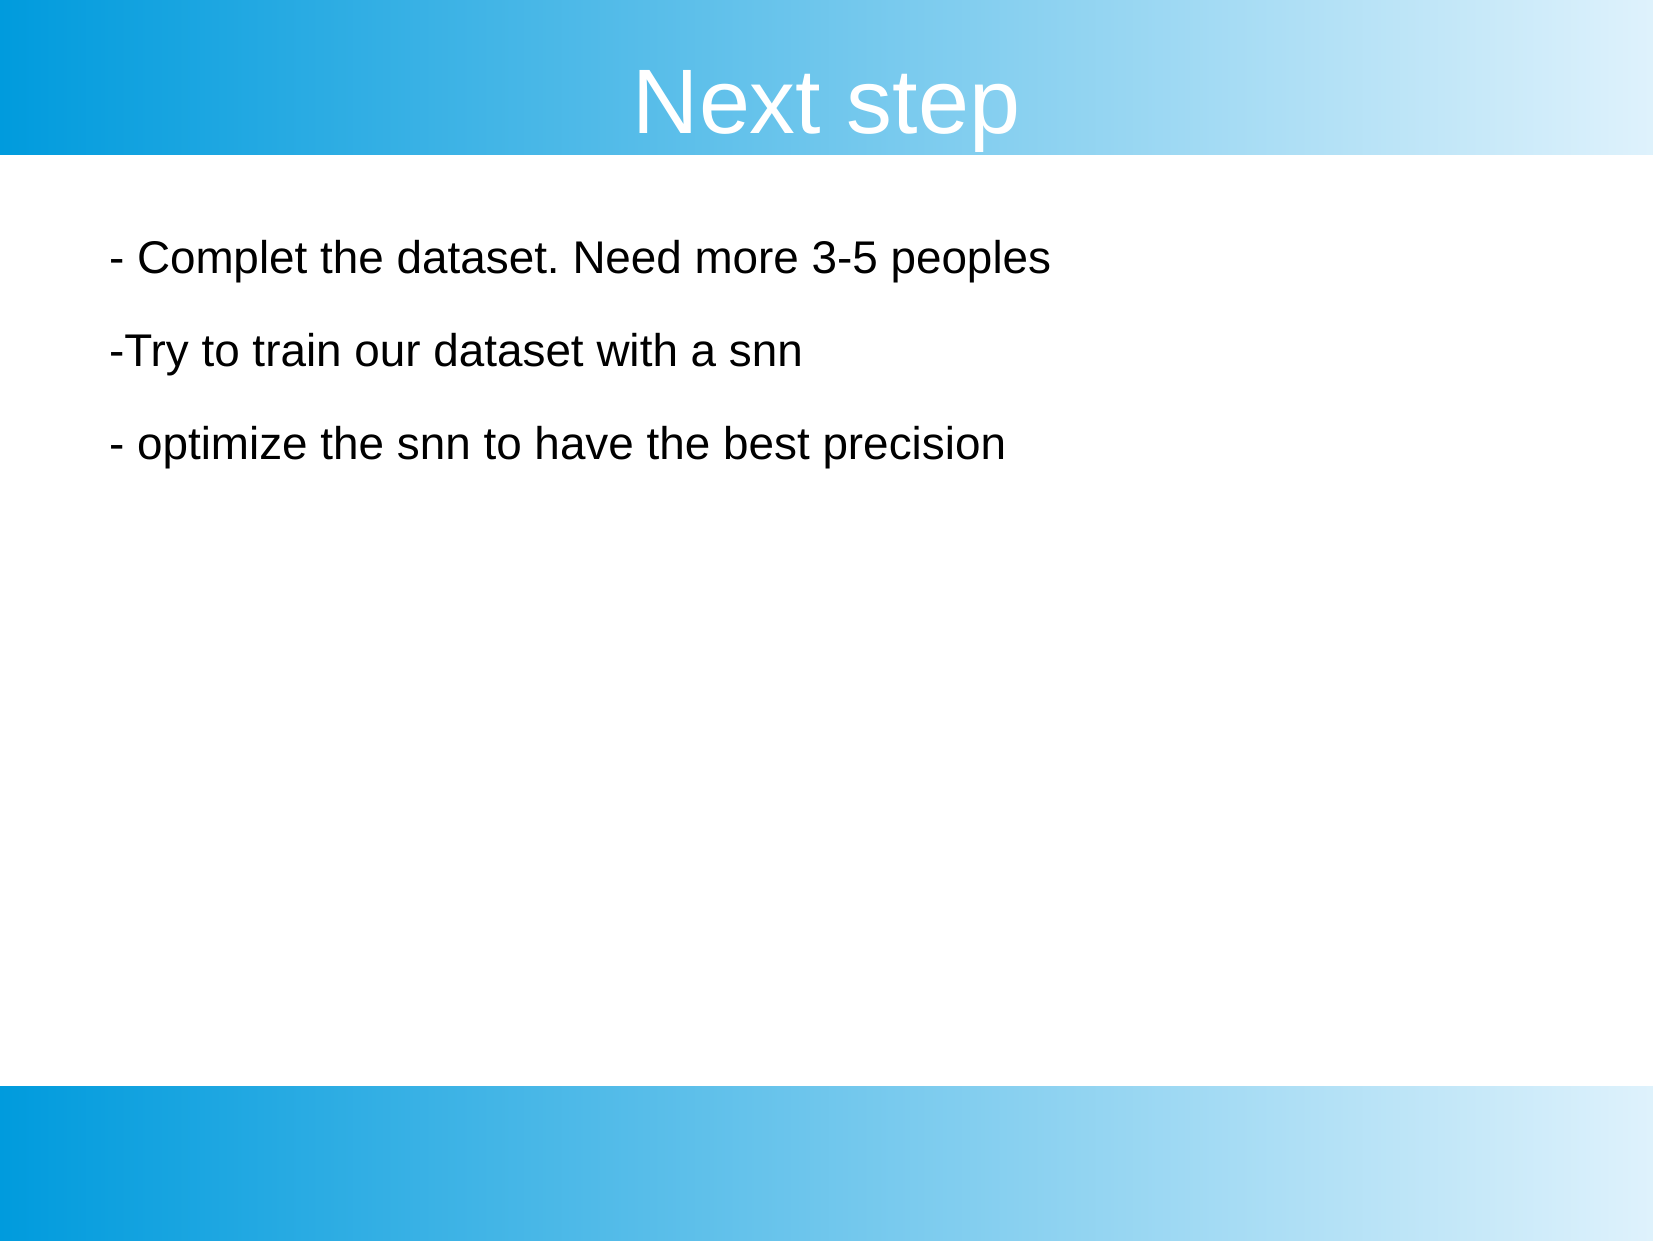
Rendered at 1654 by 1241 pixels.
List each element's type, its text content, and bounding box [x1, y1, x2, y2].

text_box - Complet the dataset. Need more 3-5 peoples -Try to train our dataset with a snn - optimize the snn to have the best precision [94, 224, 1182, 477]
title Next step [82, 49, 1571, 155]
